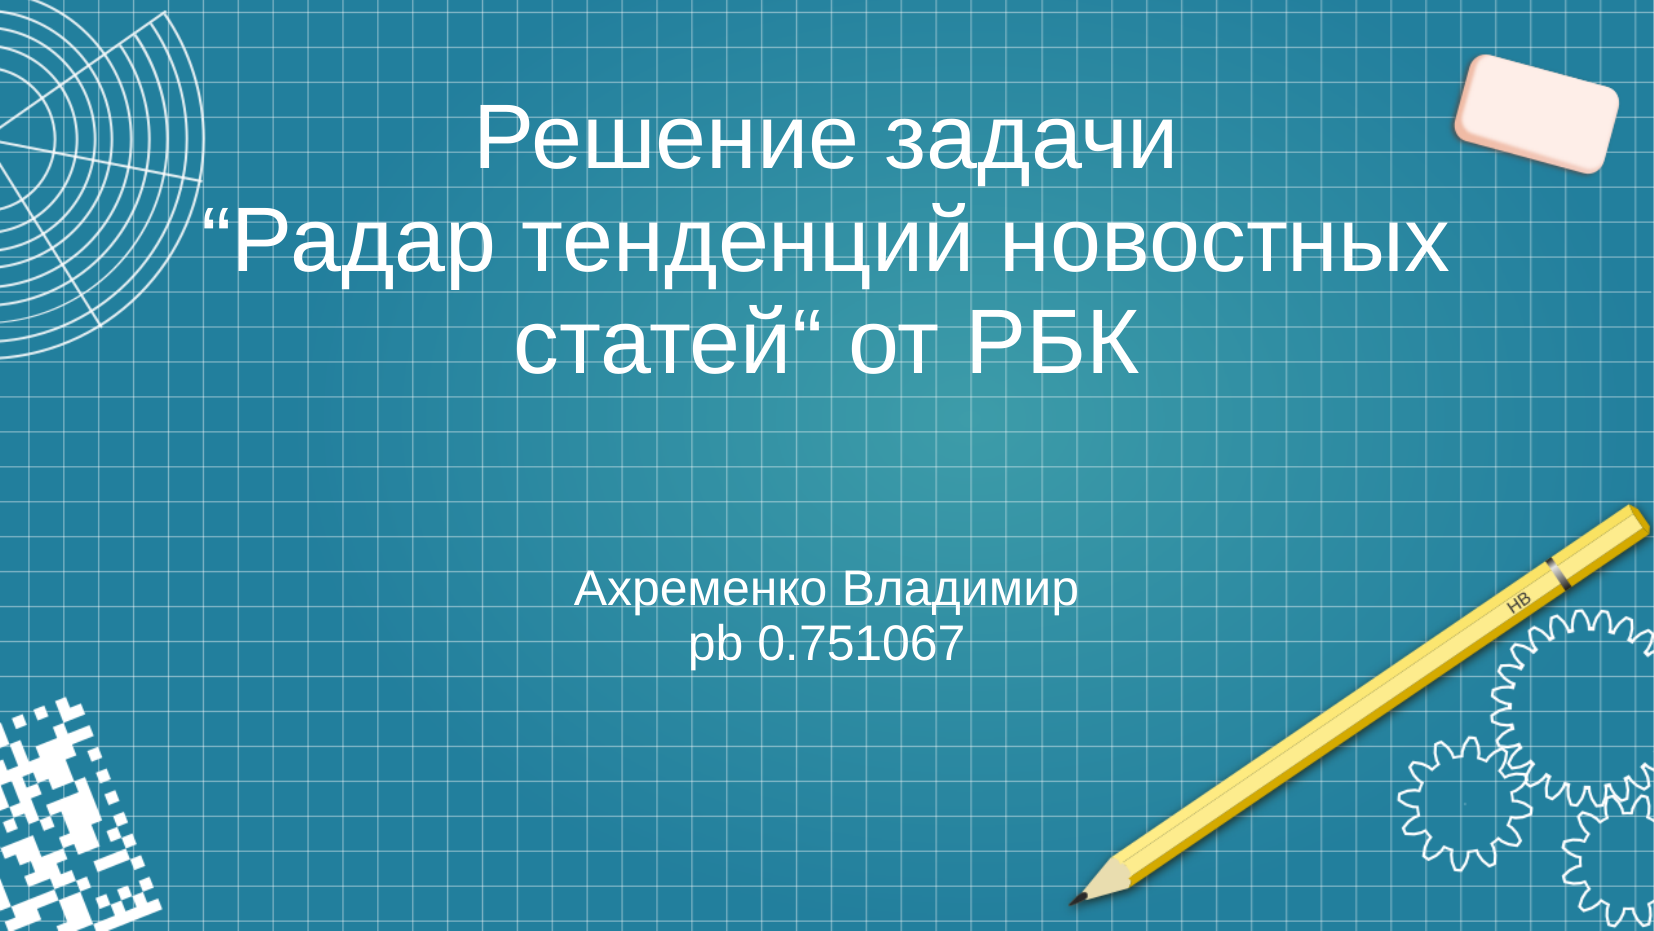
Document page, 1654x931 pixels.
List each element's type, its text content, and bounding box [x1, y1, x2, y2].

picture [0, 0, 1654, 931]
title Решение задачи “Радар тенденций новостных статей“ от РБК [82, 85, 1571, 389]
subtitle Ахременко Владимир pb 0.751067 [82, 389, 1571, 842]
